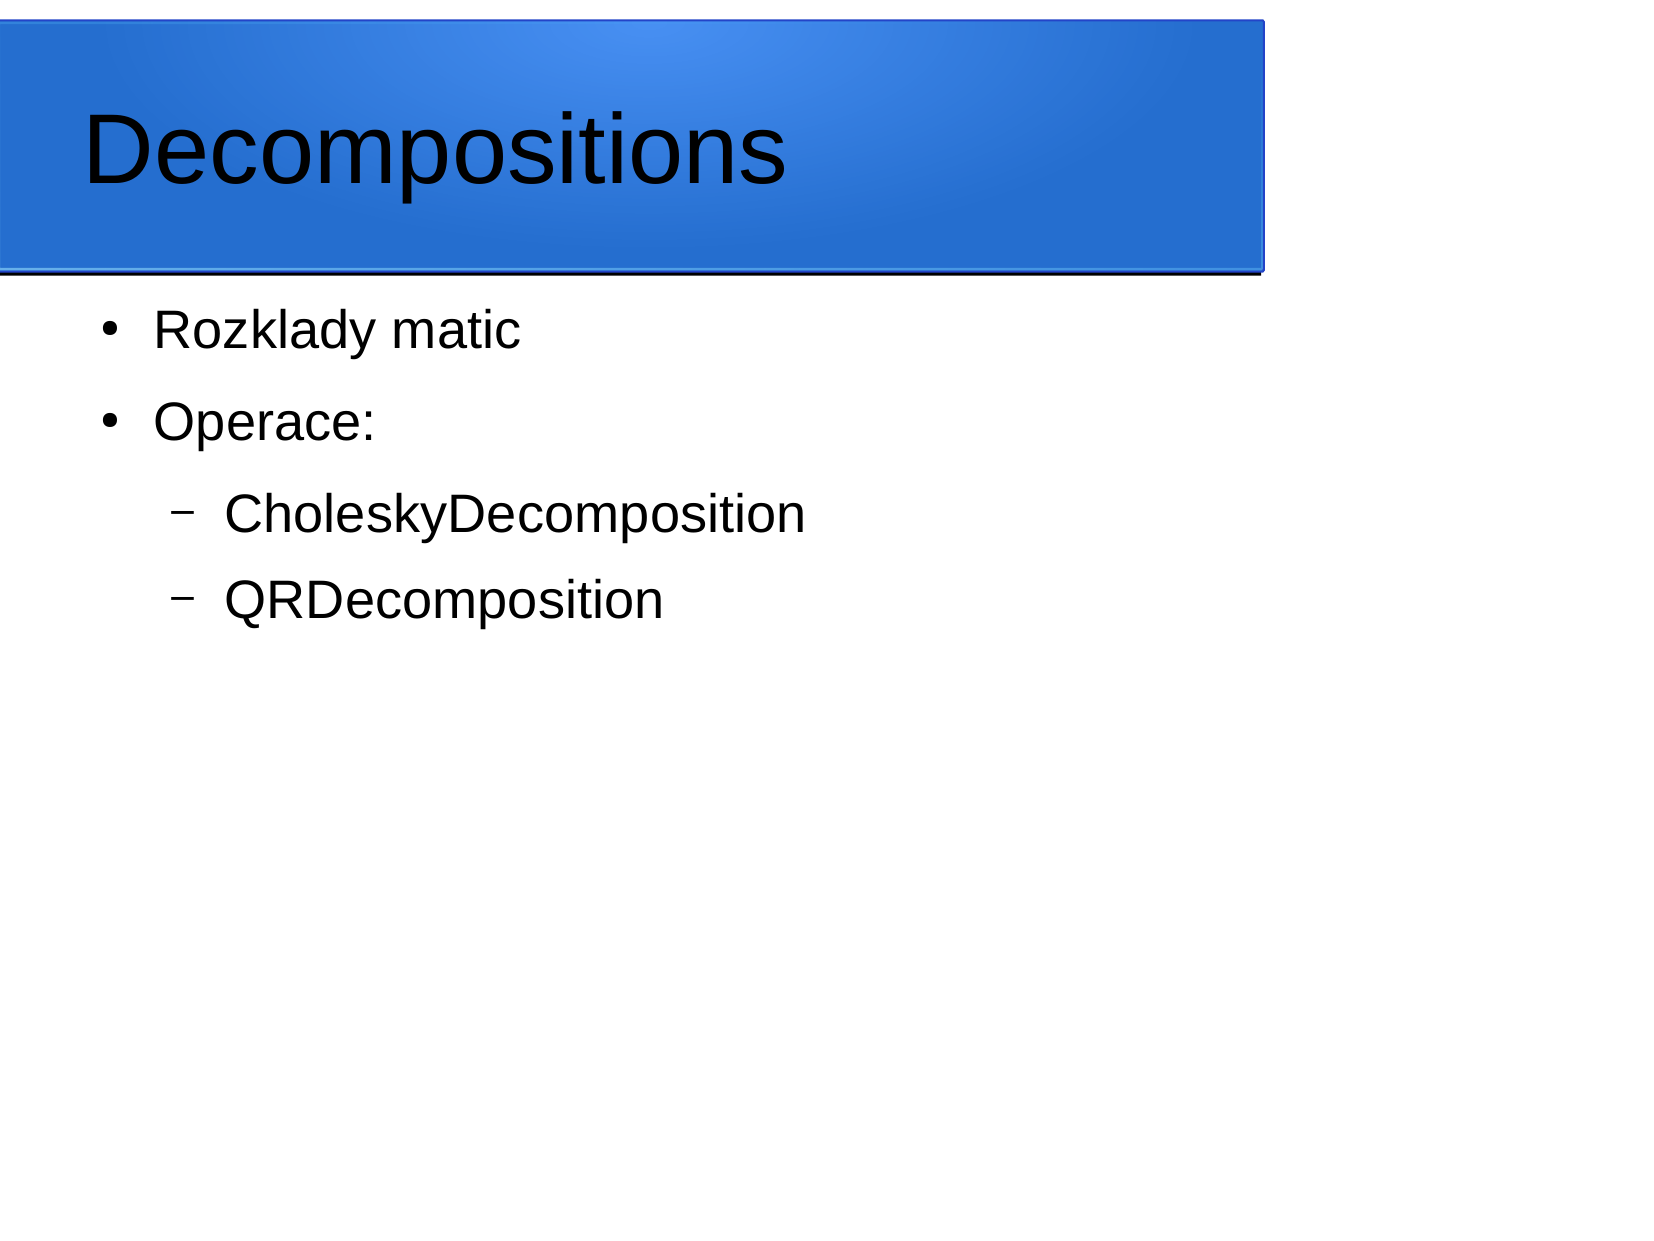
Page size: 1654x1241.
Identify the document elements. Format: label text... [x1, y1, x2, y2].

list Rozklady matic Operace: CholeskyDecomposition QRDecomposition [82, 299, 1571, 1019]
title Decompositions [82, 47, 1235, 252]
